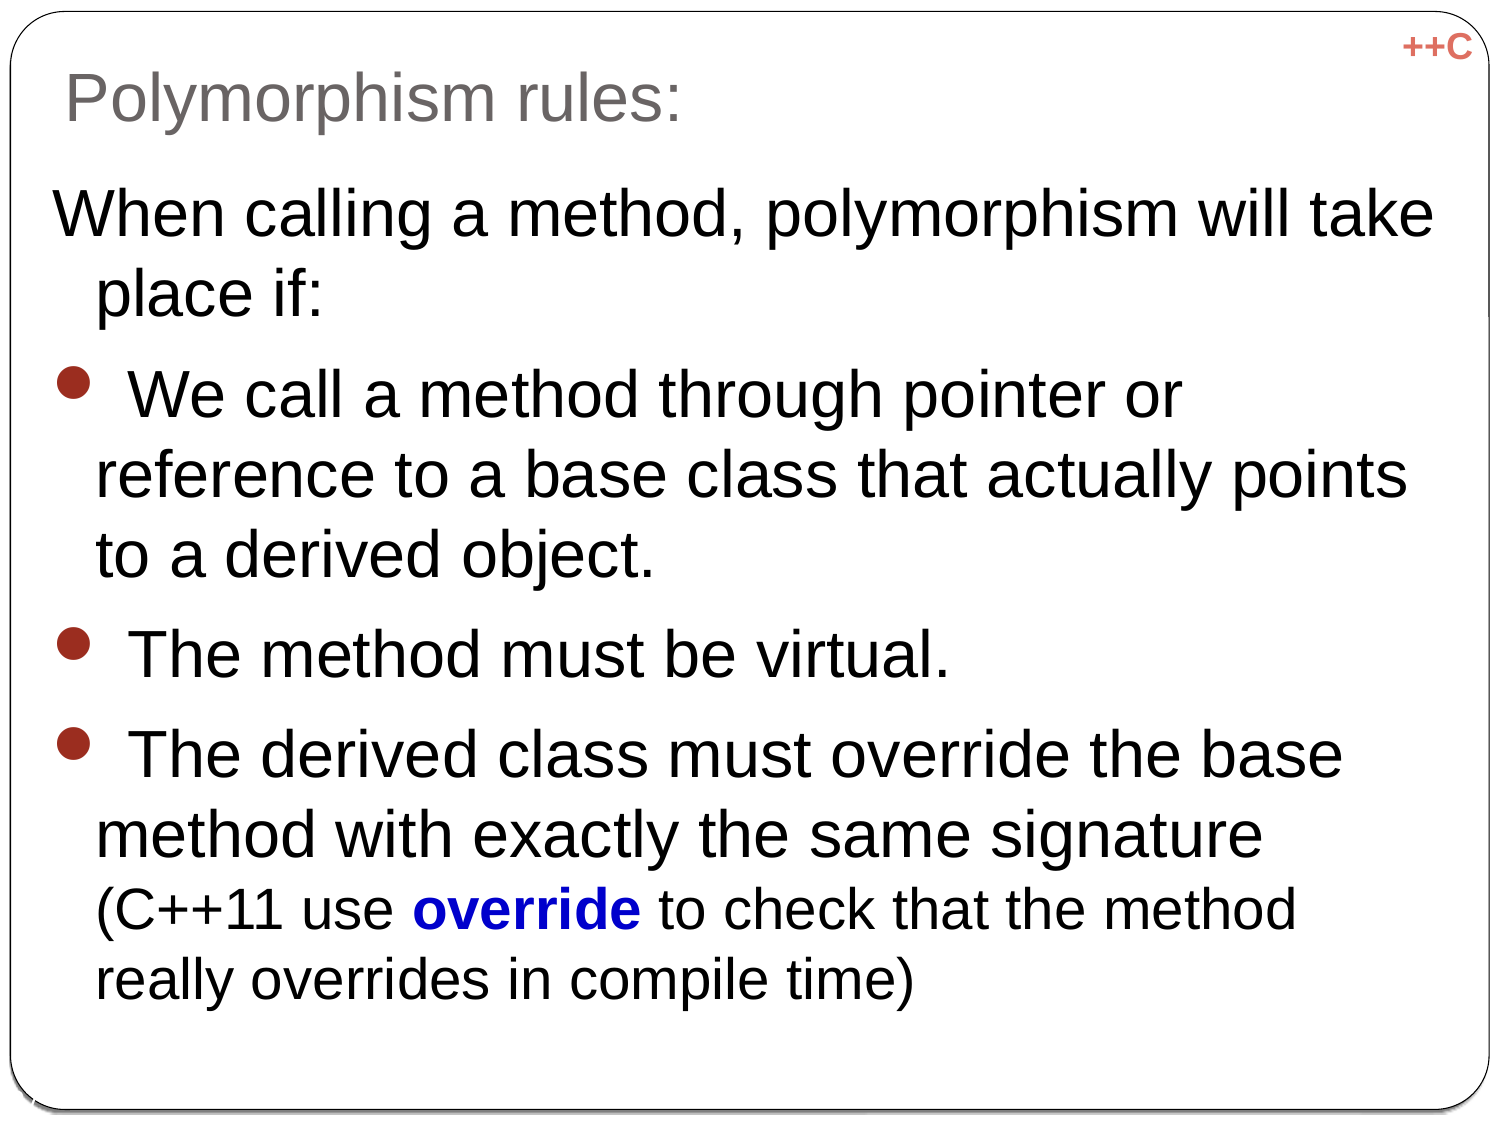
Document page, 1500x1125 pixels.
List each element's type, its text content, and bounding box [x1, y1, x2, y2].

slide_number <number> [0, 1074, 50, 1125]
title Polymorphism rules: [50, 45, 1450, 150]
list When calling a method, polymorphism will take place if: We call a method through pointer or reference to a base class that actually points to a derived object. The method must be virtual. The derived class must override the base method with exactly the same signature (C++11 use override to check that the method really overrides in compile time) [37, 162, 1463, 1088]
